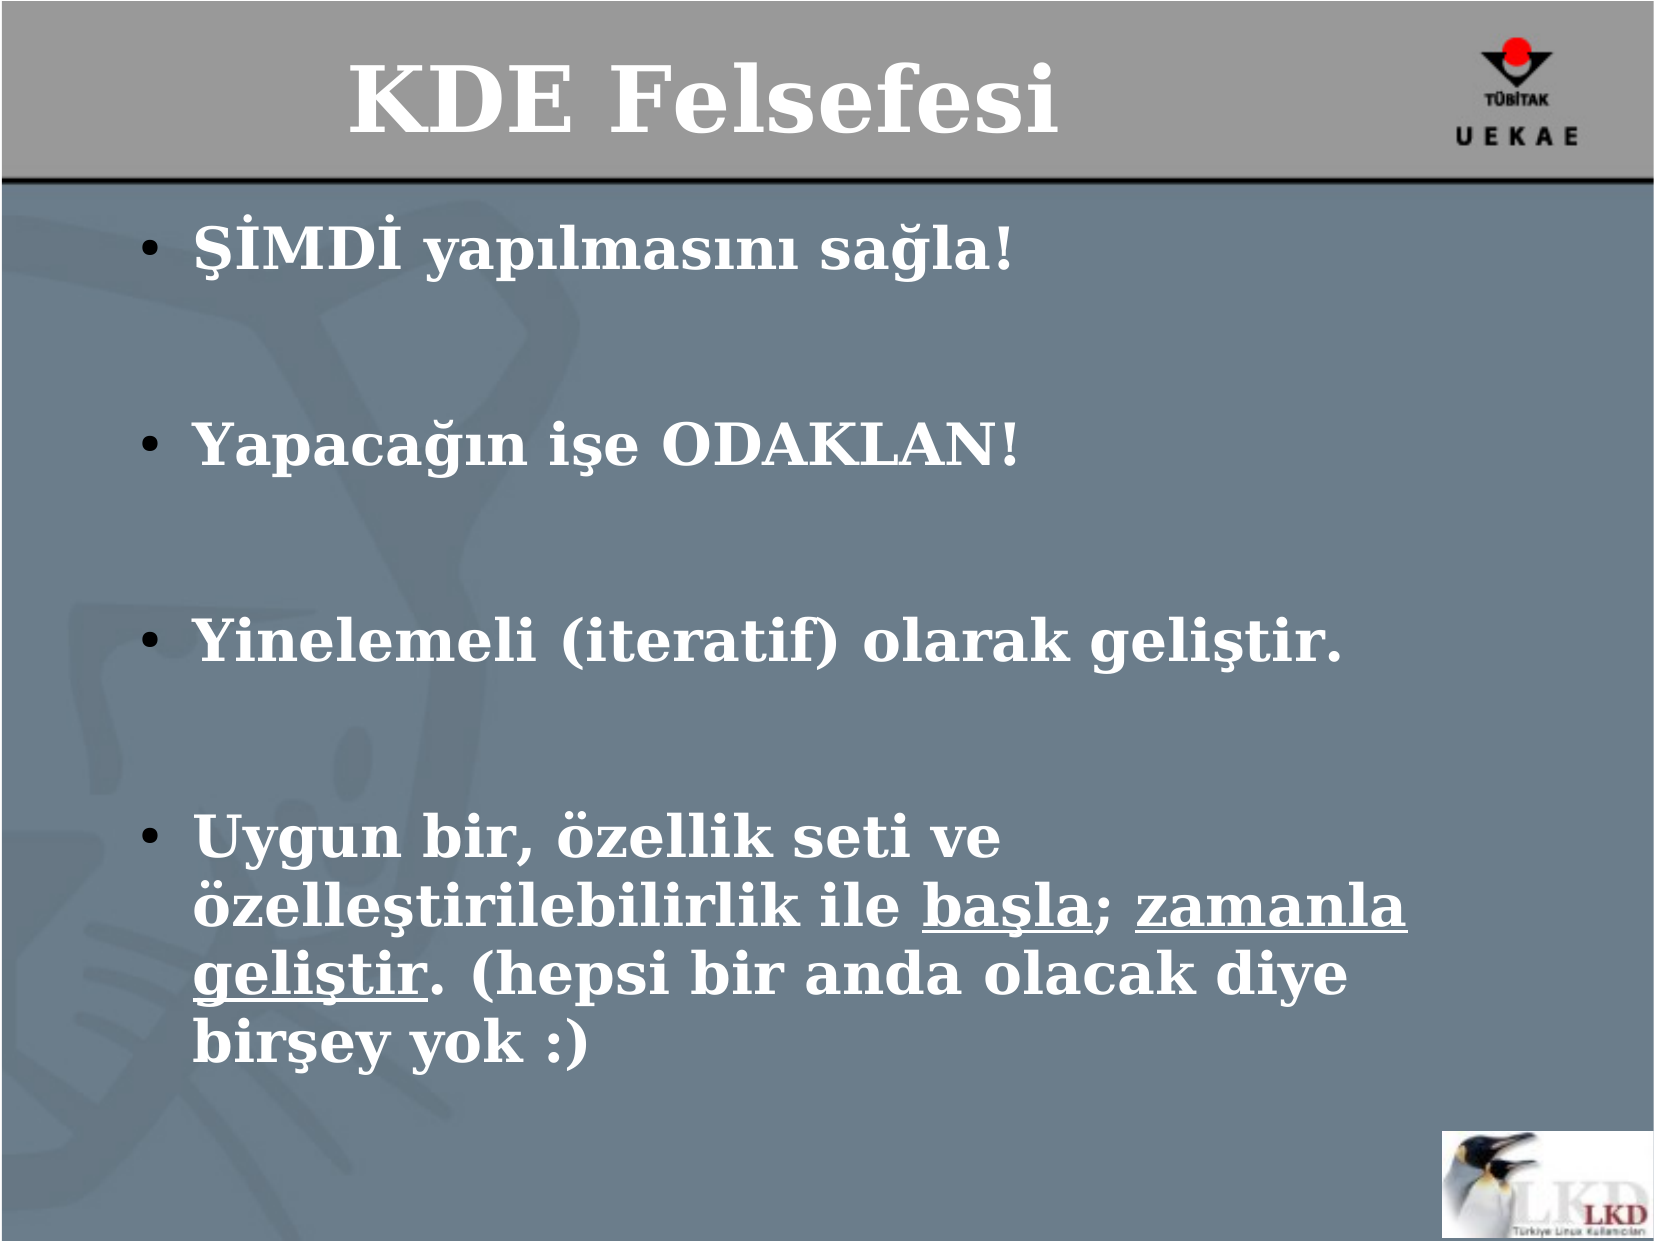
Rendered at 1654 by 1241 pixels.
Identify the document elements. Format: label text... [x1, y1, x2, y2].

picture [1, 1, 1654, 1241]
title KDE Felsefesi [0, 0, 1410, 204]
list ŞİMDİ yapılmasını sağla! Yapacağın işe ODAKLAN! Yinelemeli (iteratif) olarak geliştir. Uygun bir, özellik seti ve özelleştirilebilirlik ile başla; zamanla geliştir. (hepsi bir anda olacak diye birşey yok :) [121, 214, 1534, 1185]
